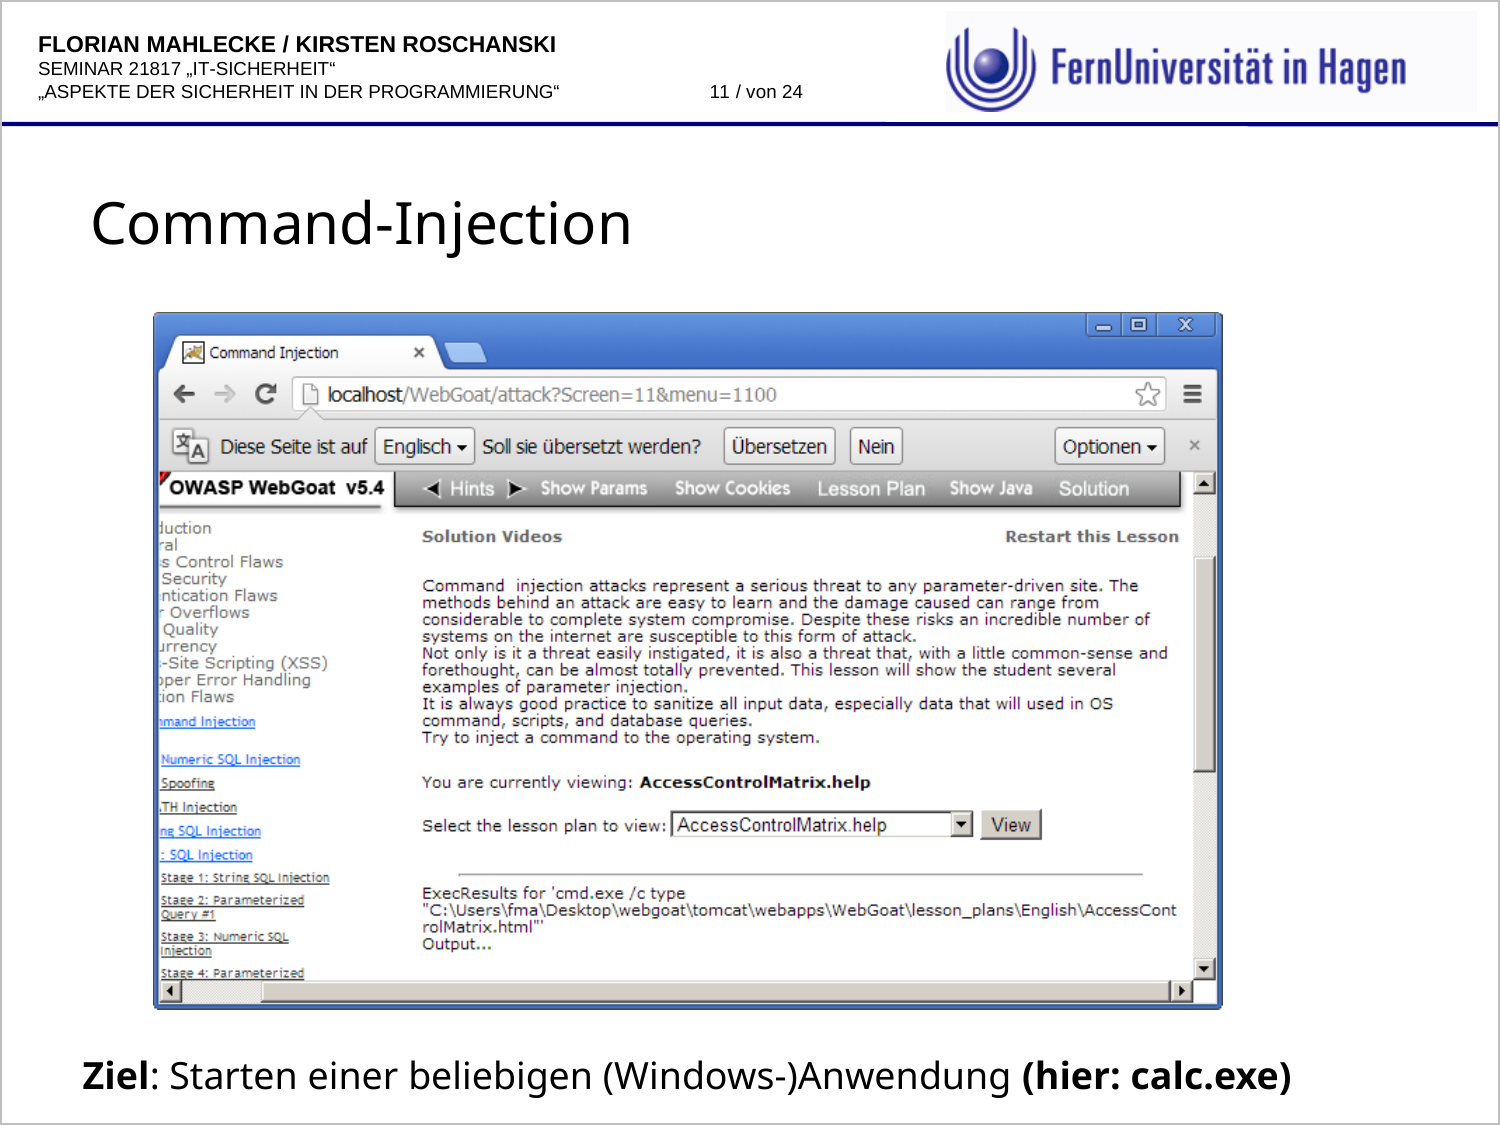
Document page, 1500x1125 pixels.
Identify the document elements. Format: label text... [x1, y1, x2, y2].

title Command-Injection [75, 127, 1425, 316]
picture [946, 11, 1477, 112]
picture [153, 312, 1223, 1010]
text_box Ziel: Starten einer beliebigen (Windows-)Anwendung (hier: calc.exe) [67, 1044, 1307, 1105]
